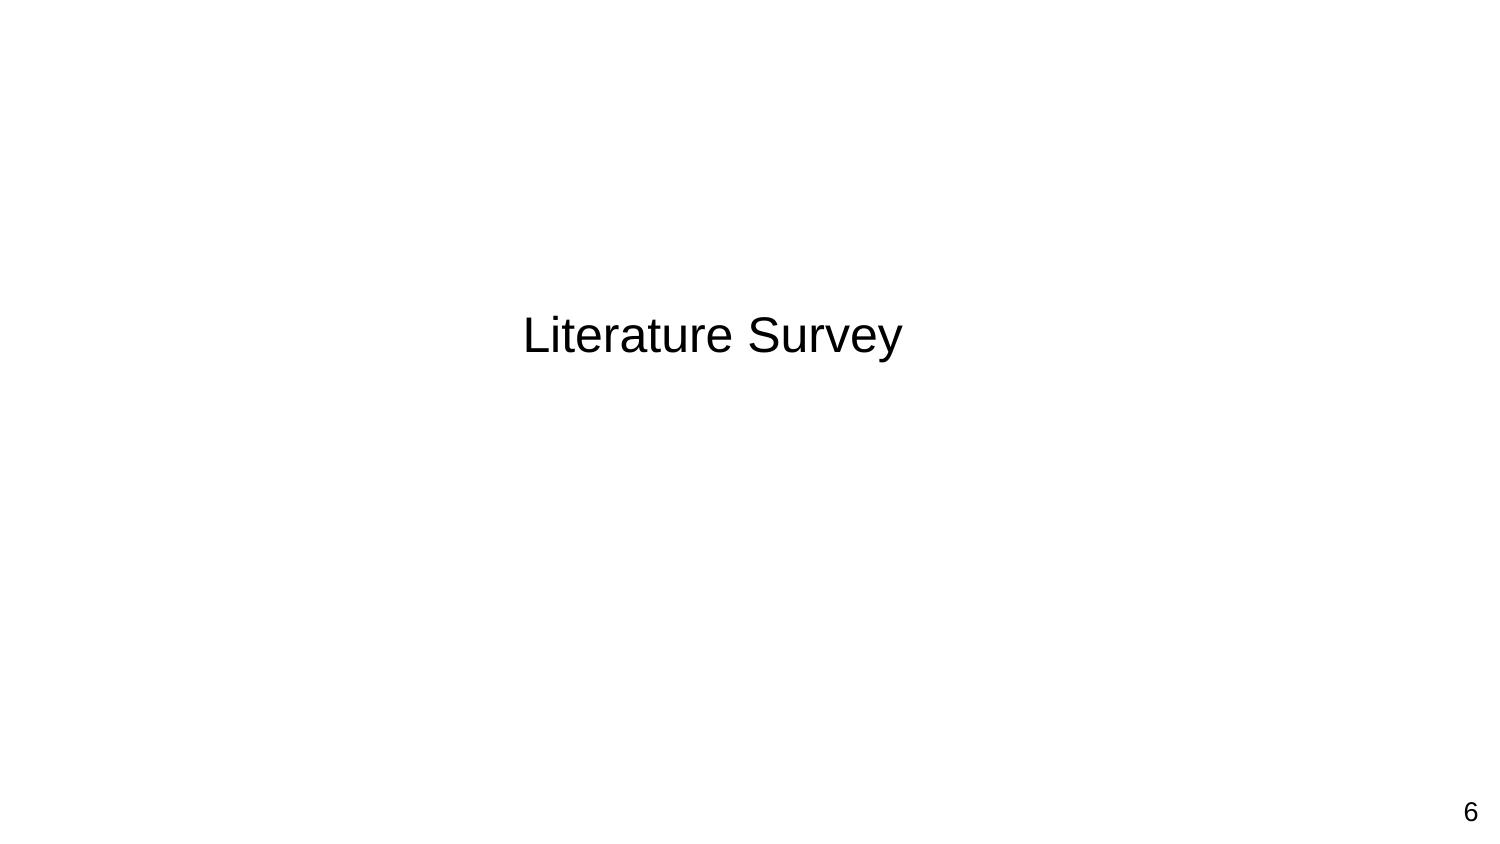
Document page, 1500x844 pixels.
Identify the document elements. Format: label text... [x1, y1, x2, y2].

text_box Literature Survey [507, 295, 1075, 422]
slide_number <number> [1403, 779, 1494, 844]
